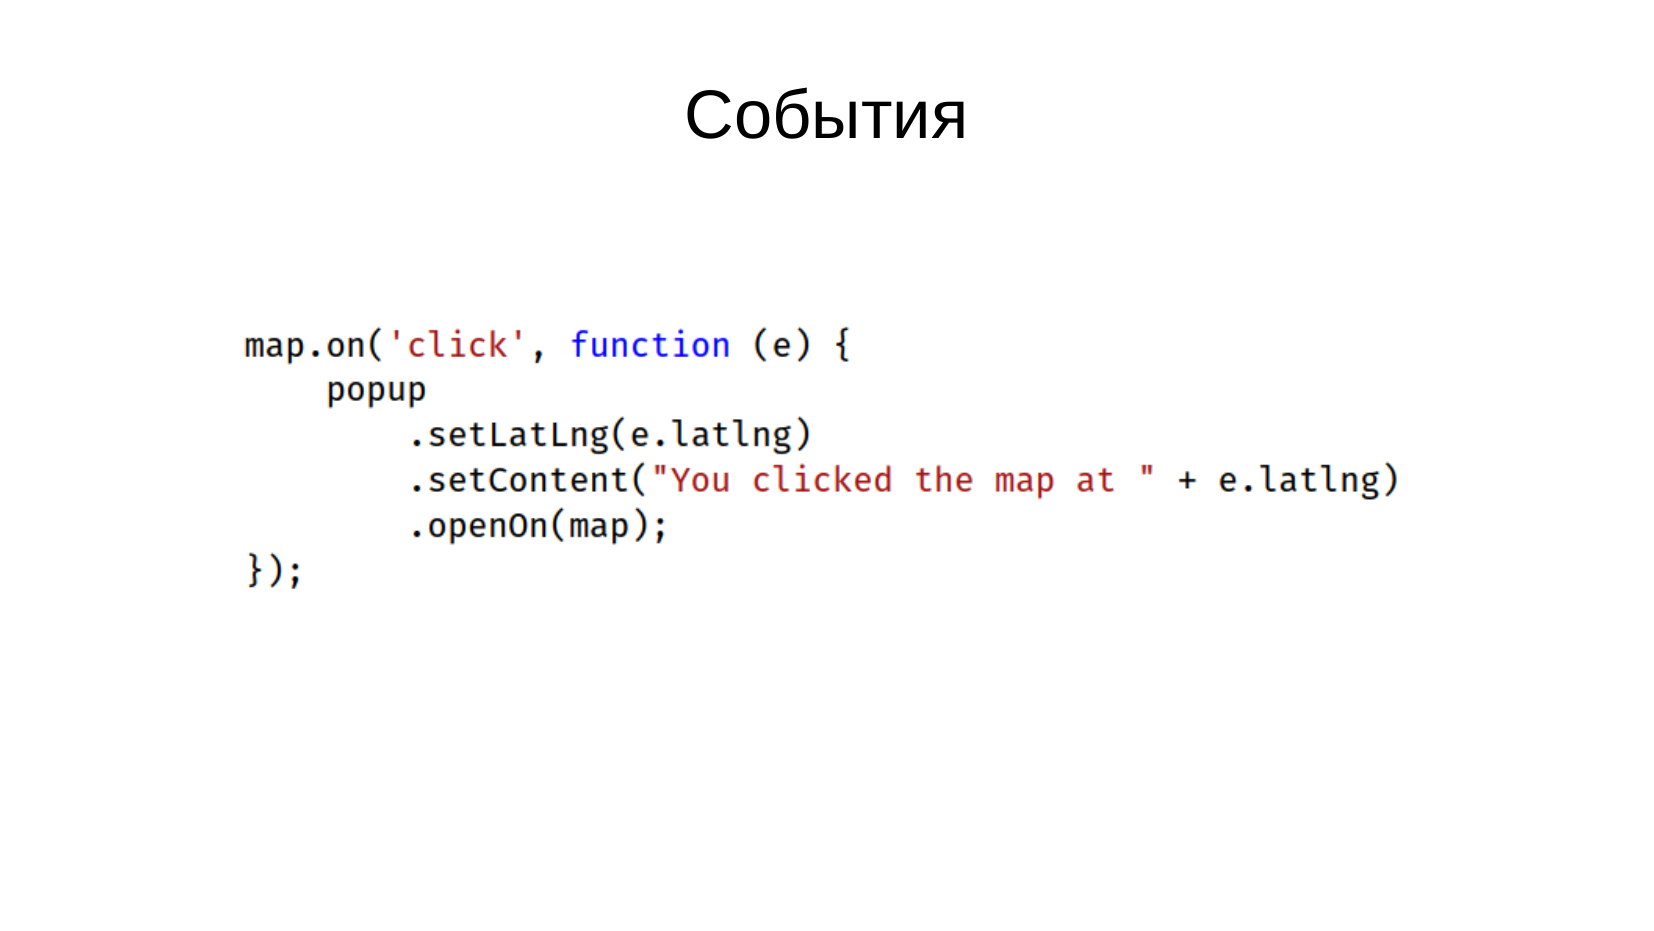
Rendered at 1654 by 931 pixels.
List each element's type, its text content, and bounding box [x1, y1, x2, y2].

picture [231, 321, 1411, 601]
title События [82, 37, 1571, 193]
